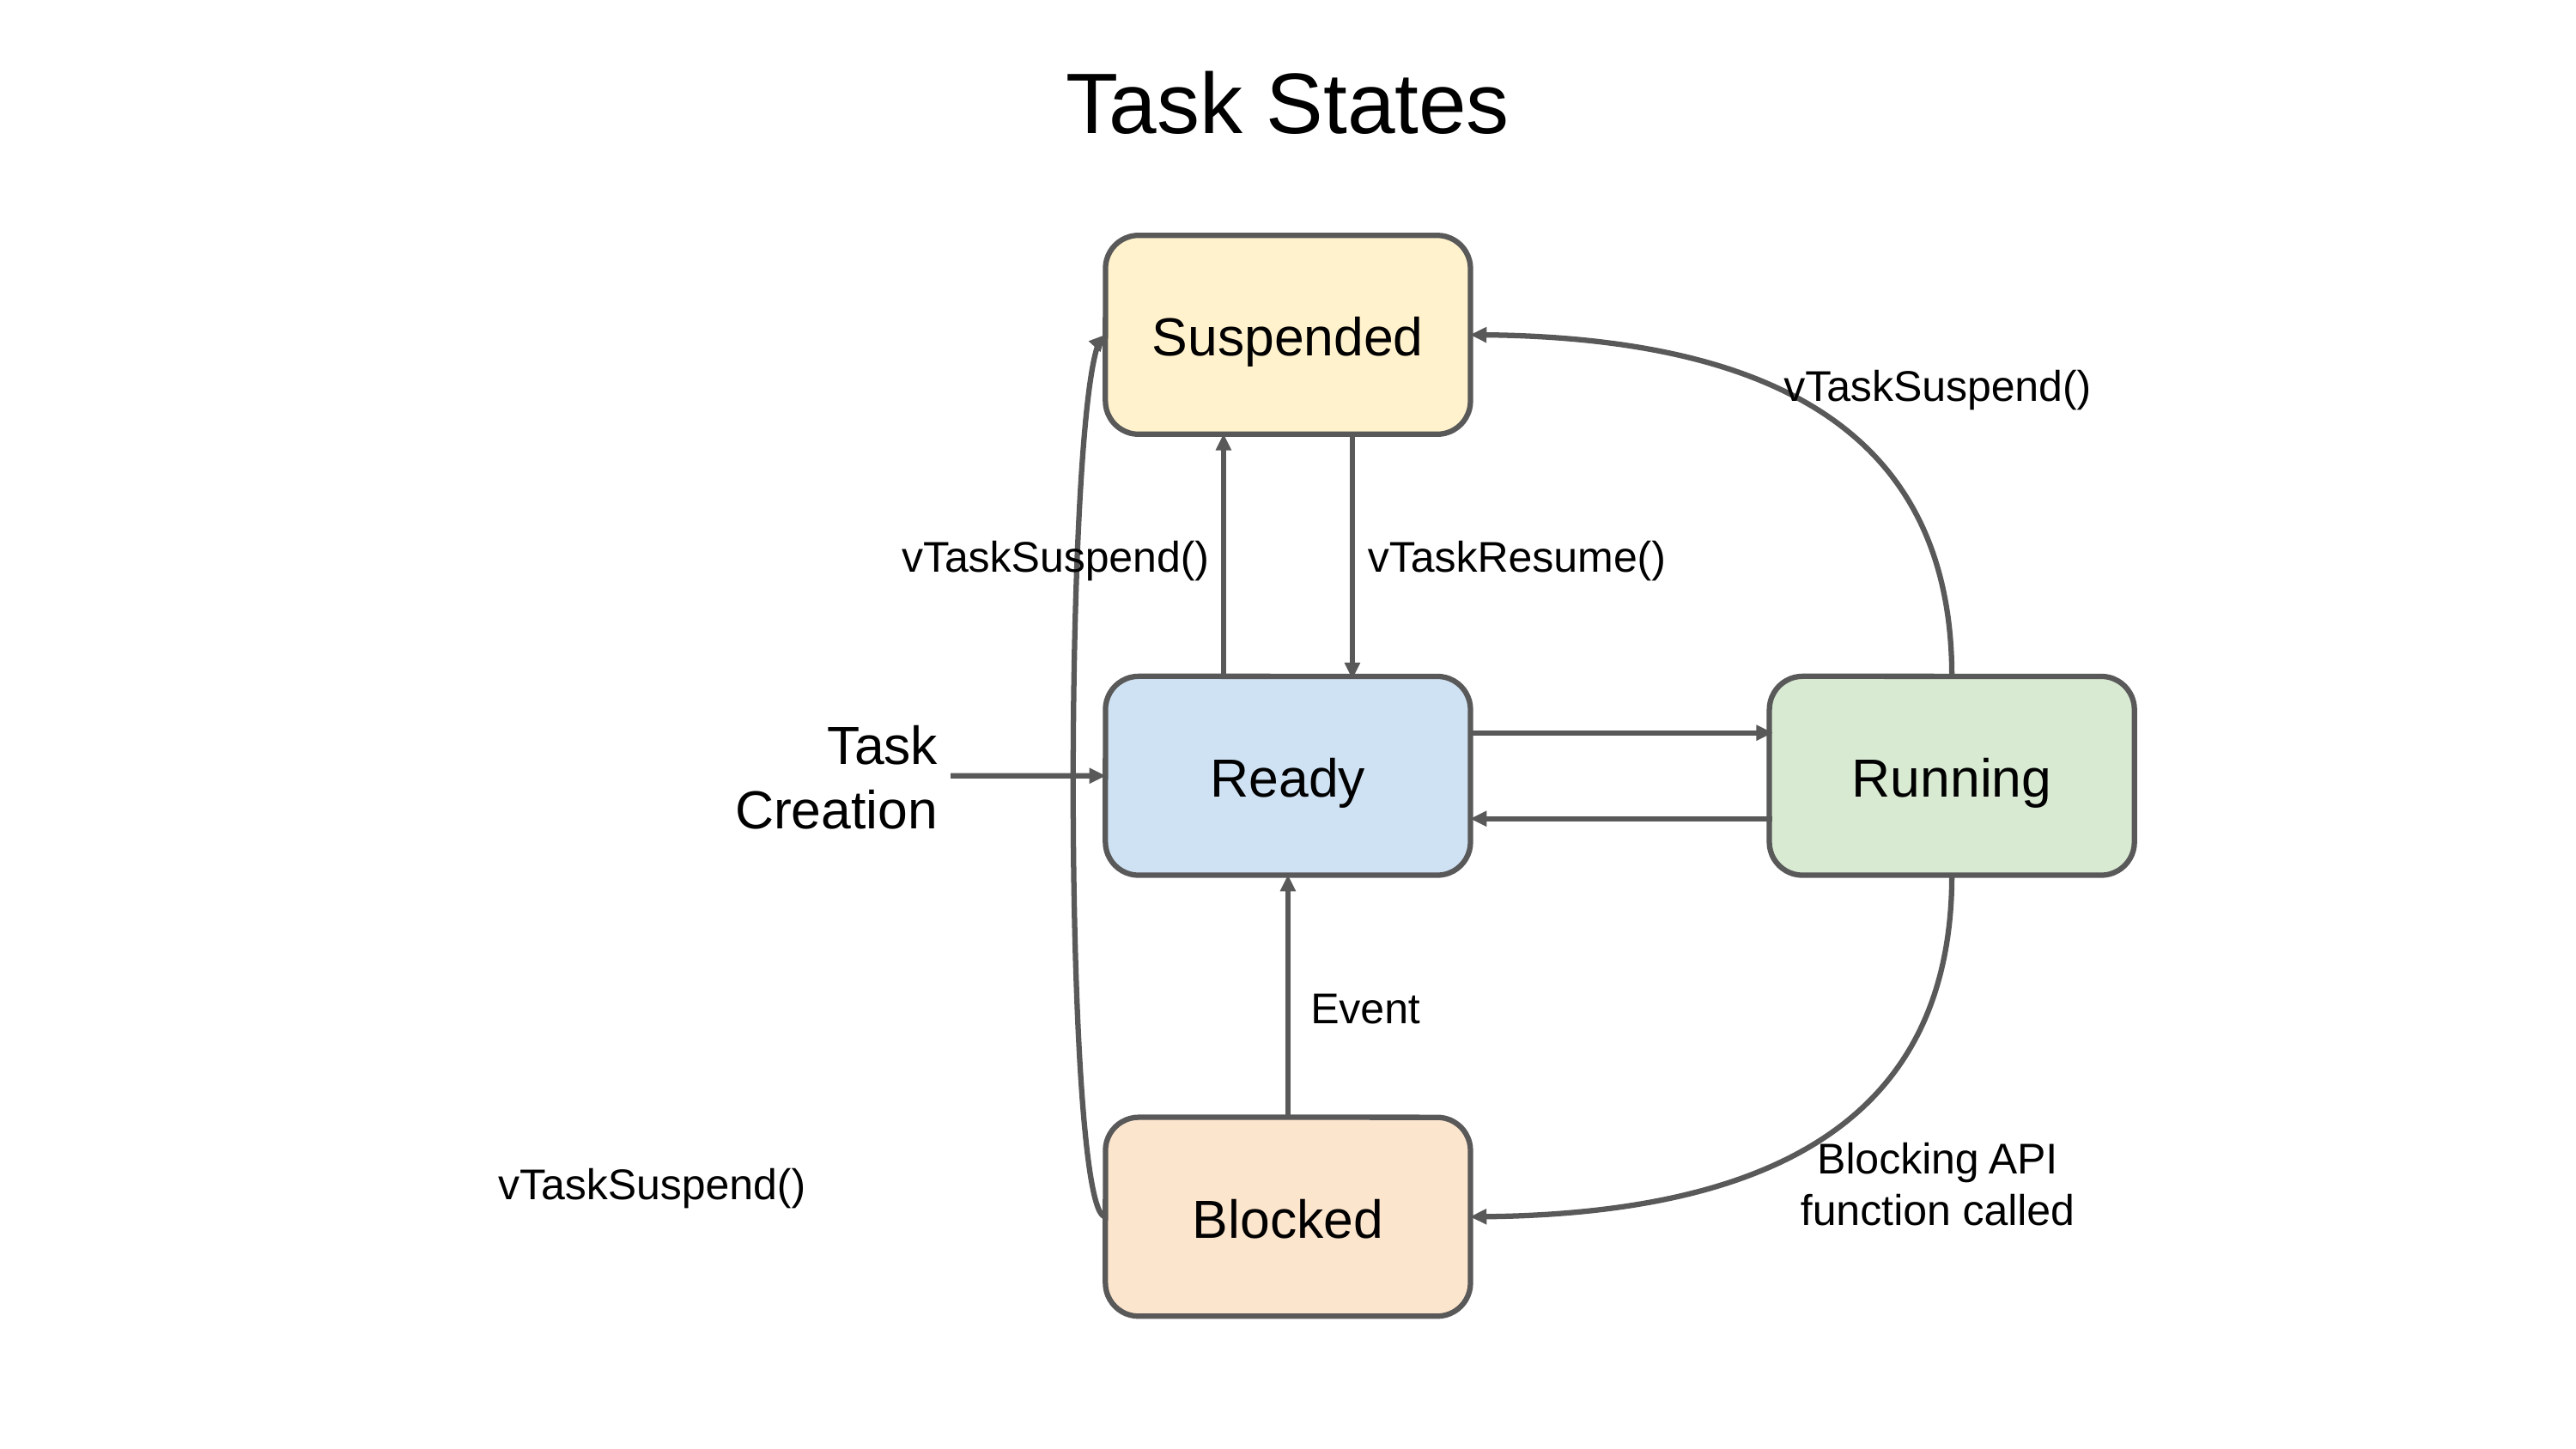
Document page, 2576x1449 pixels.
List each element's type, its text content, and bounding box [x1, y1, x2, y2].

text_box Ready [1105, 676, 1471, 876]
text_box Event [1287, 956, 1443, 1057]
text_box vTaskResume() [1348, 516, 1686, 595]
text_box vTaskSuspend() [1769, 335, 2106, 434]
text_box vTaskSuspend() [887, 516, 1224, 595]
text_box Task Creation [719, 698, 951, 854]
text_box Running [1769, 676, 2135, 876]
text_box Blocked [1105, 1117, 1471, 1317]
text_box vTaskSuspend() [483, 1143, 821, 1222]
text_box Task States [0, 0, 2576, 199]
text_box Suspended [1105, 235, 1471, 434]
text_box Blocking API function called [1769, 1128, 2106, 1238]
